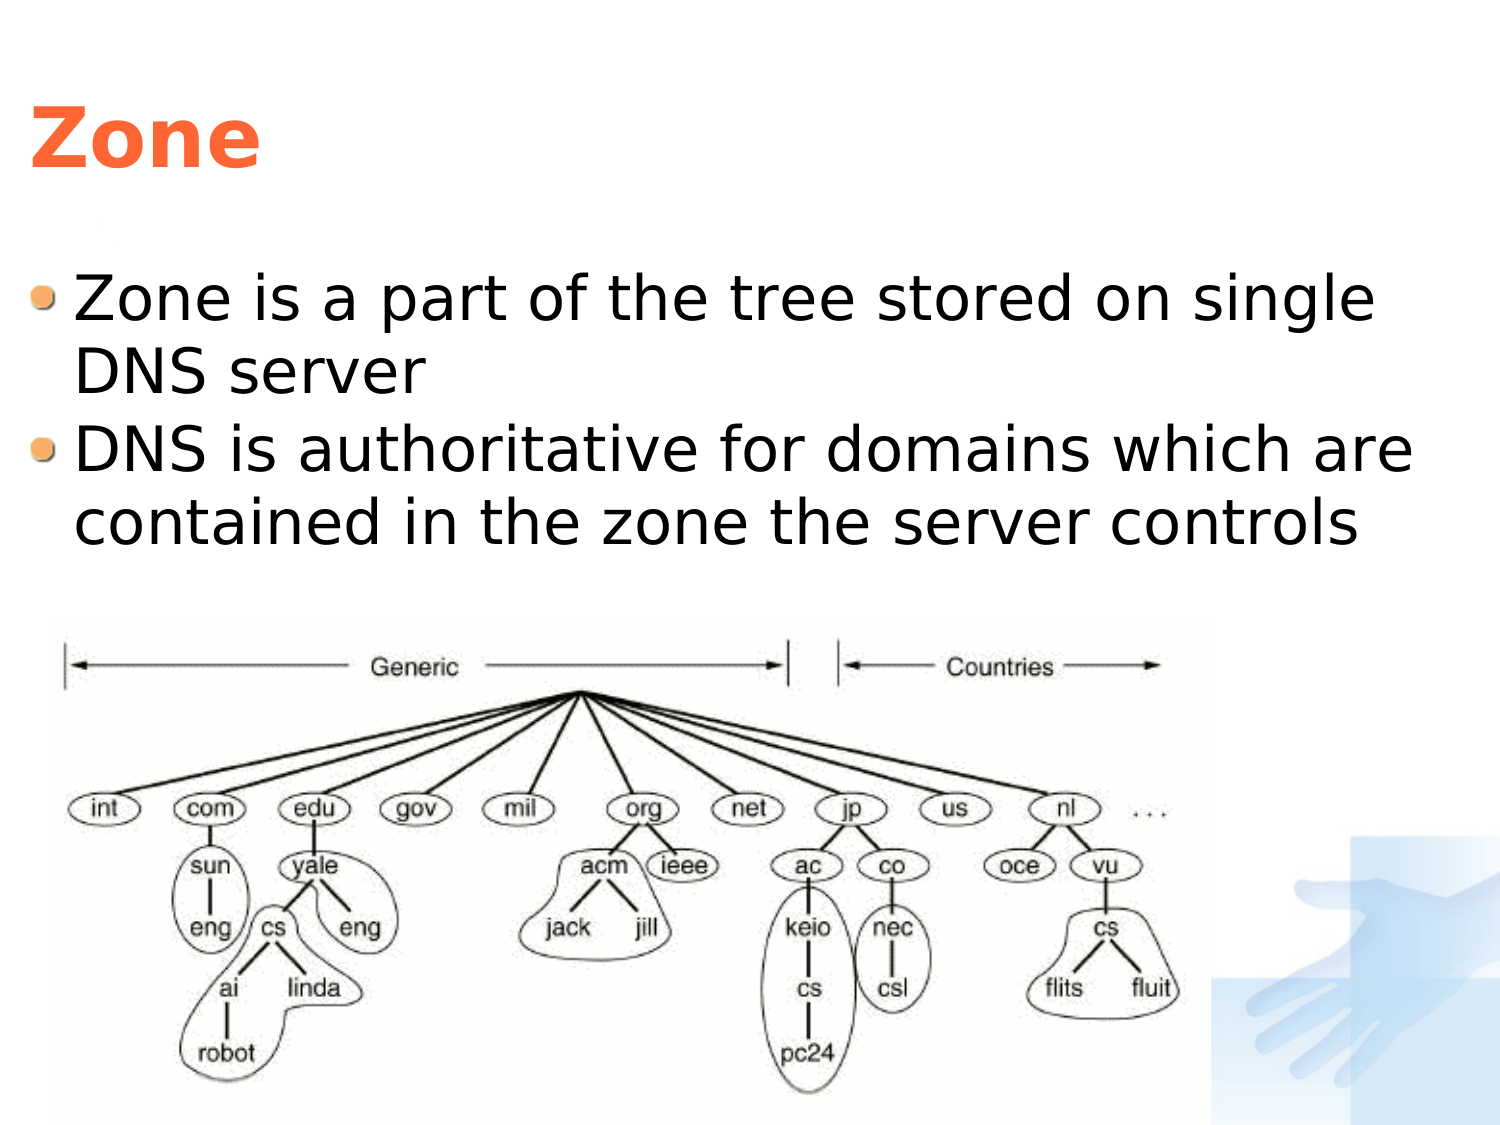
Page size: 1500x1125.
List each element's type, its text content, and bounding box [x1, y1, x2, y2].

list Zone is a part of the tree stored on single DNS server DNS is authoritative for domains which are contained in the zone the server controls [29, 262, 1477, 1093]
title Zone [29, 21, 1477, 257]
picture [0, 0, 1500, 1125]
